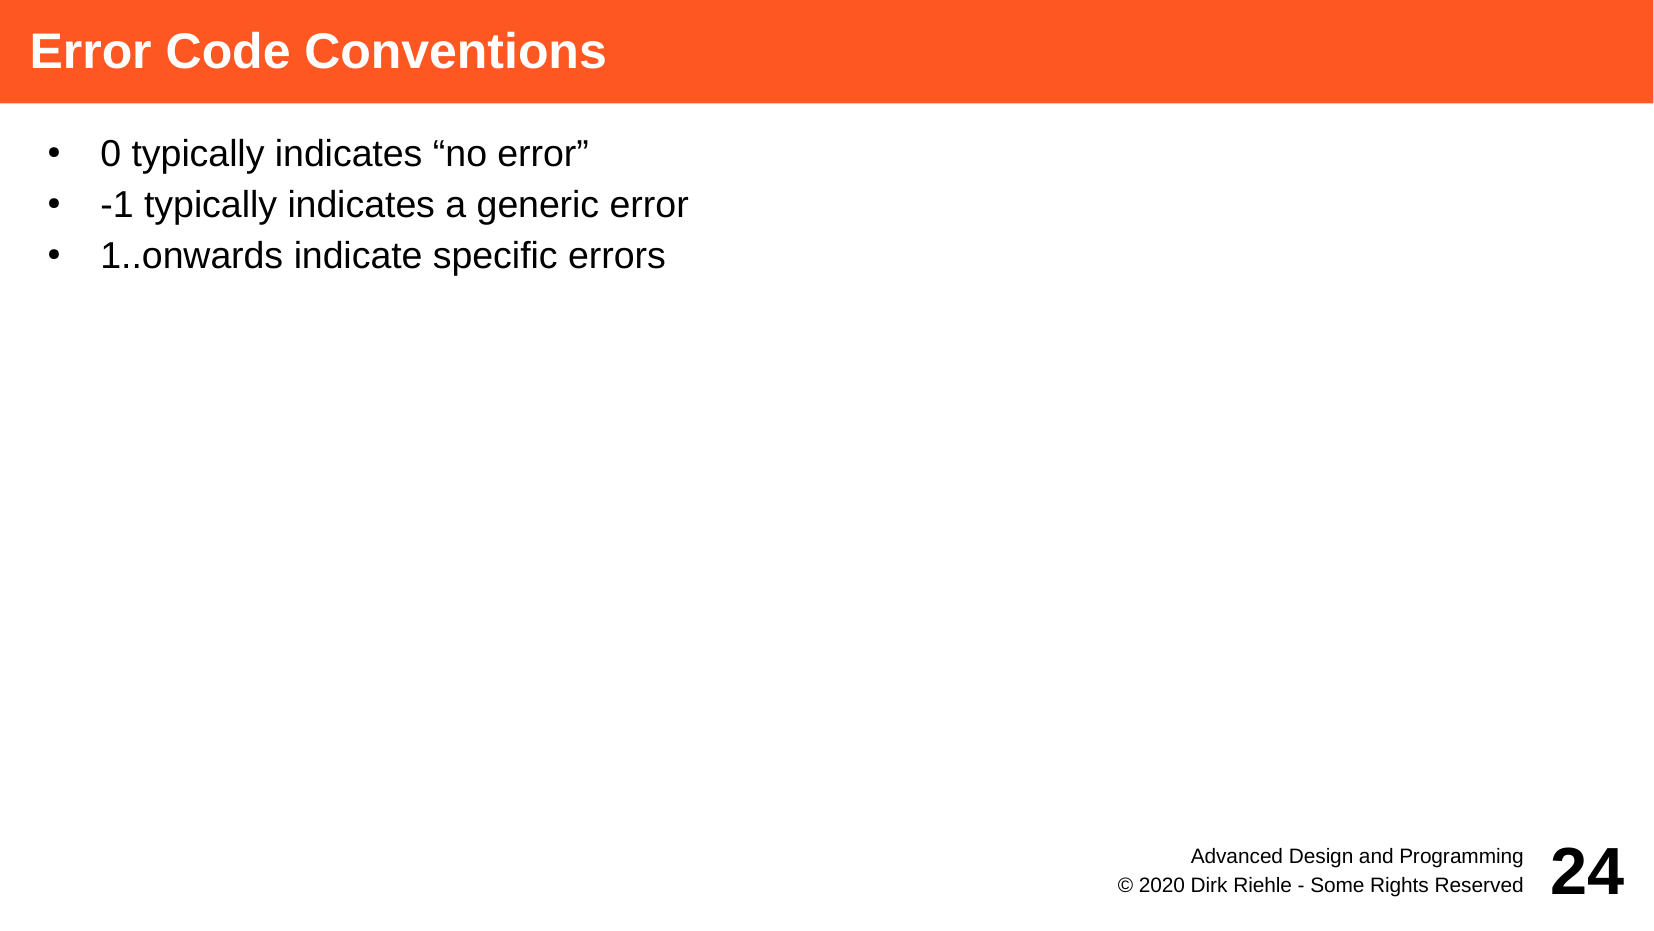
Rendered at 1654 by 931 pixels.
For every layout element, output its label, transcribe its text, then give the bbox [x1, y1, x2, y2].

title Error Code Conventions [0, 0, 1654, 104]
list 0 typically indicates “no error” -1 typically indicates a generic error 1..onwards indicate specific errors [29, 132, 1625, 813]
